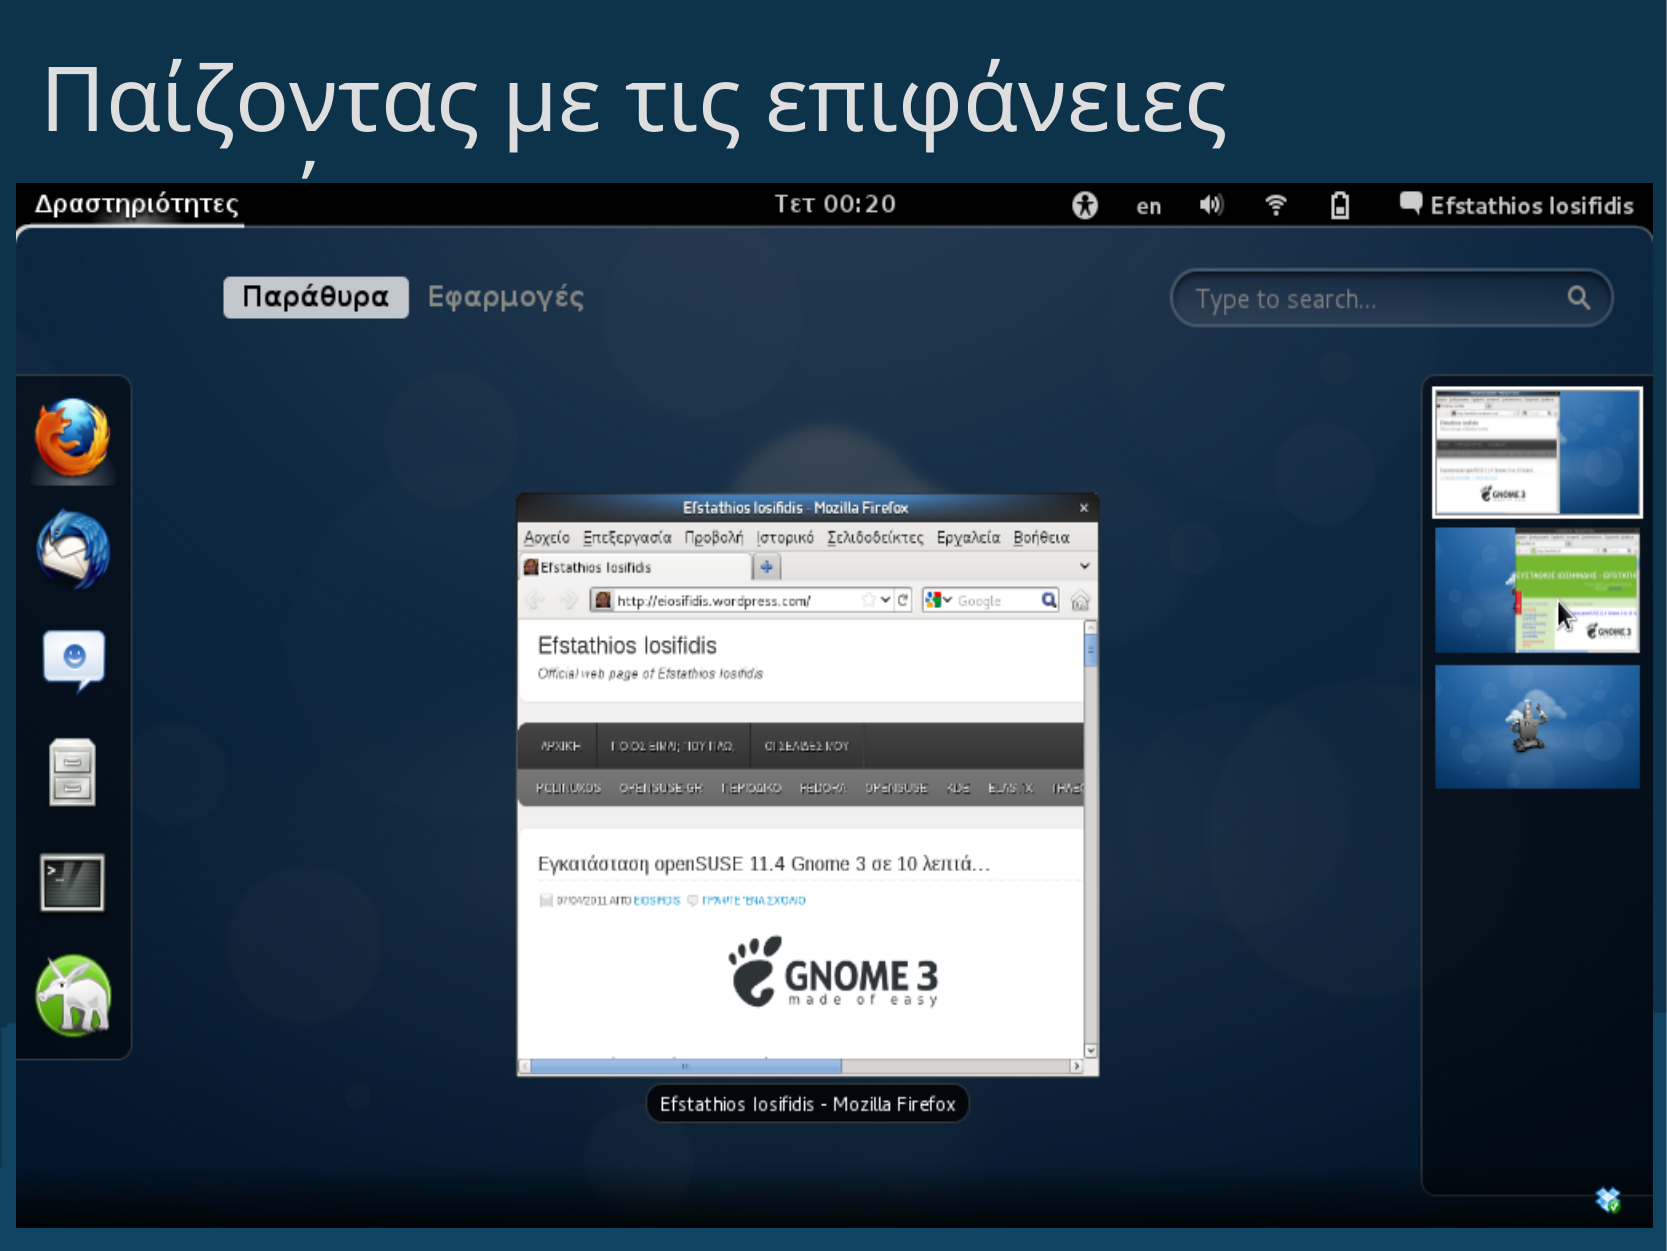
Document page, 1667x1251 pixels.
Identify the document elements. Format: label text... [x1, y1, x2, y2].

picture [0, 0, 1667, 1251]
title Παίζοντας με τις επιφάνειες εργασίας [40, 50, 1627, 183]
